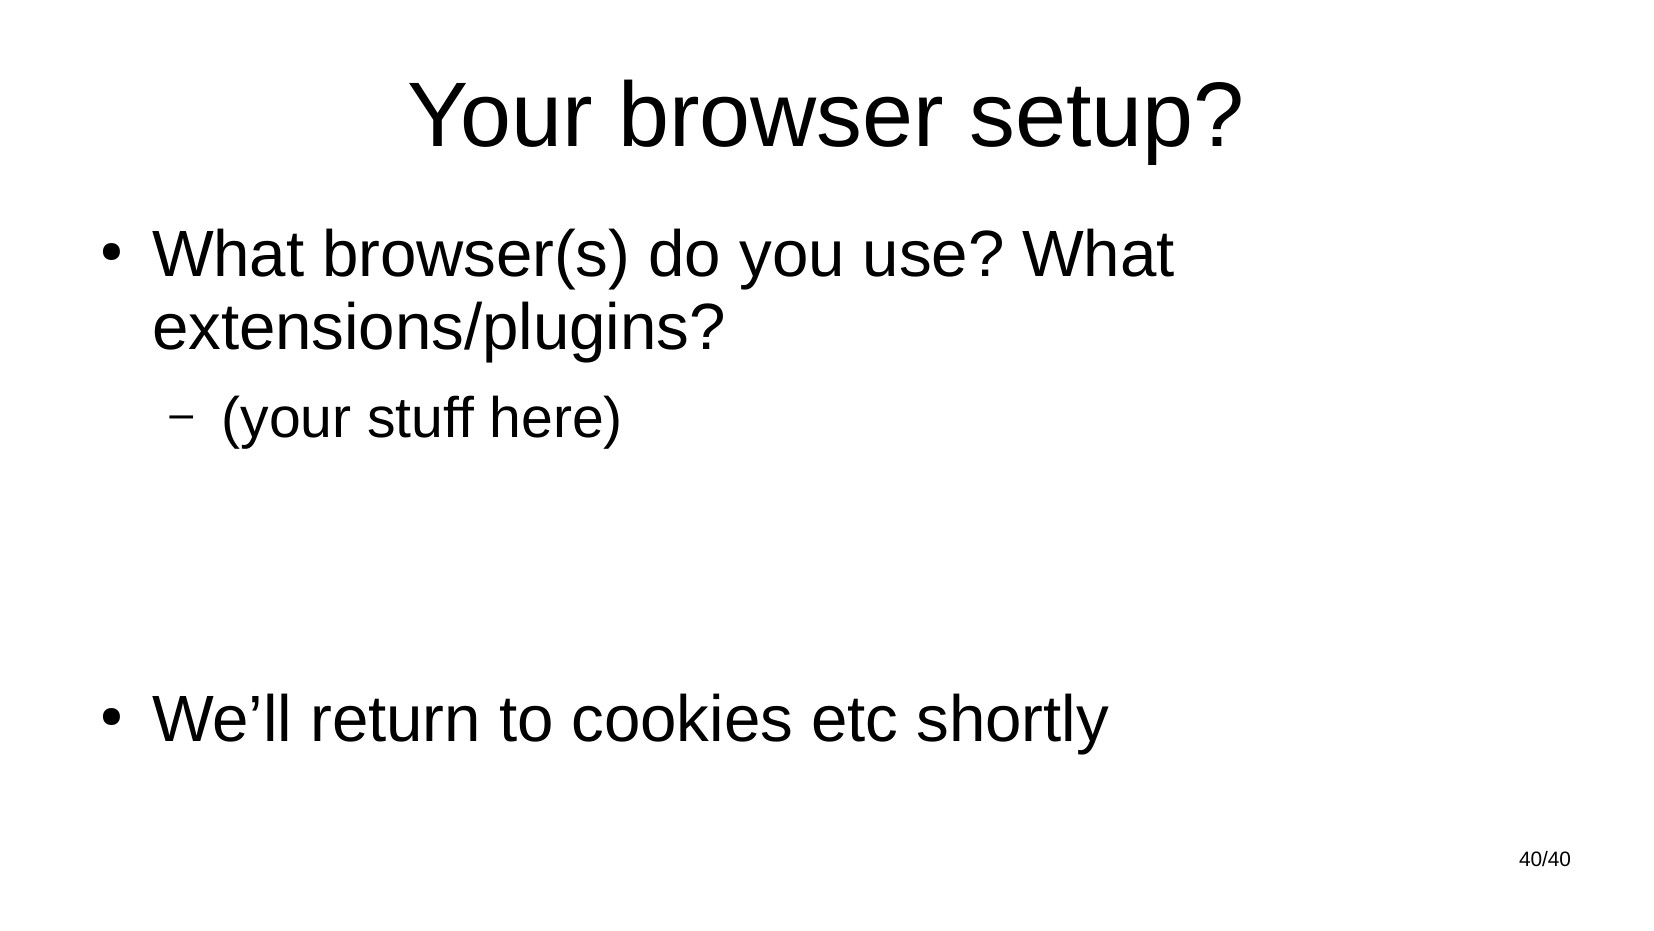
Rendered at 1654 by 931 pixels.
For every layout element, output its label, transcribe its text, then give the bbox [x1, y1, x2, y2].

title Your browser setup? [82, 37, 1571, 193]
list What browser(s) do you use? What extensions/plugins? (your stuff here) We’ll return to cookies etc shortly [82, 217, 1571, 758]
